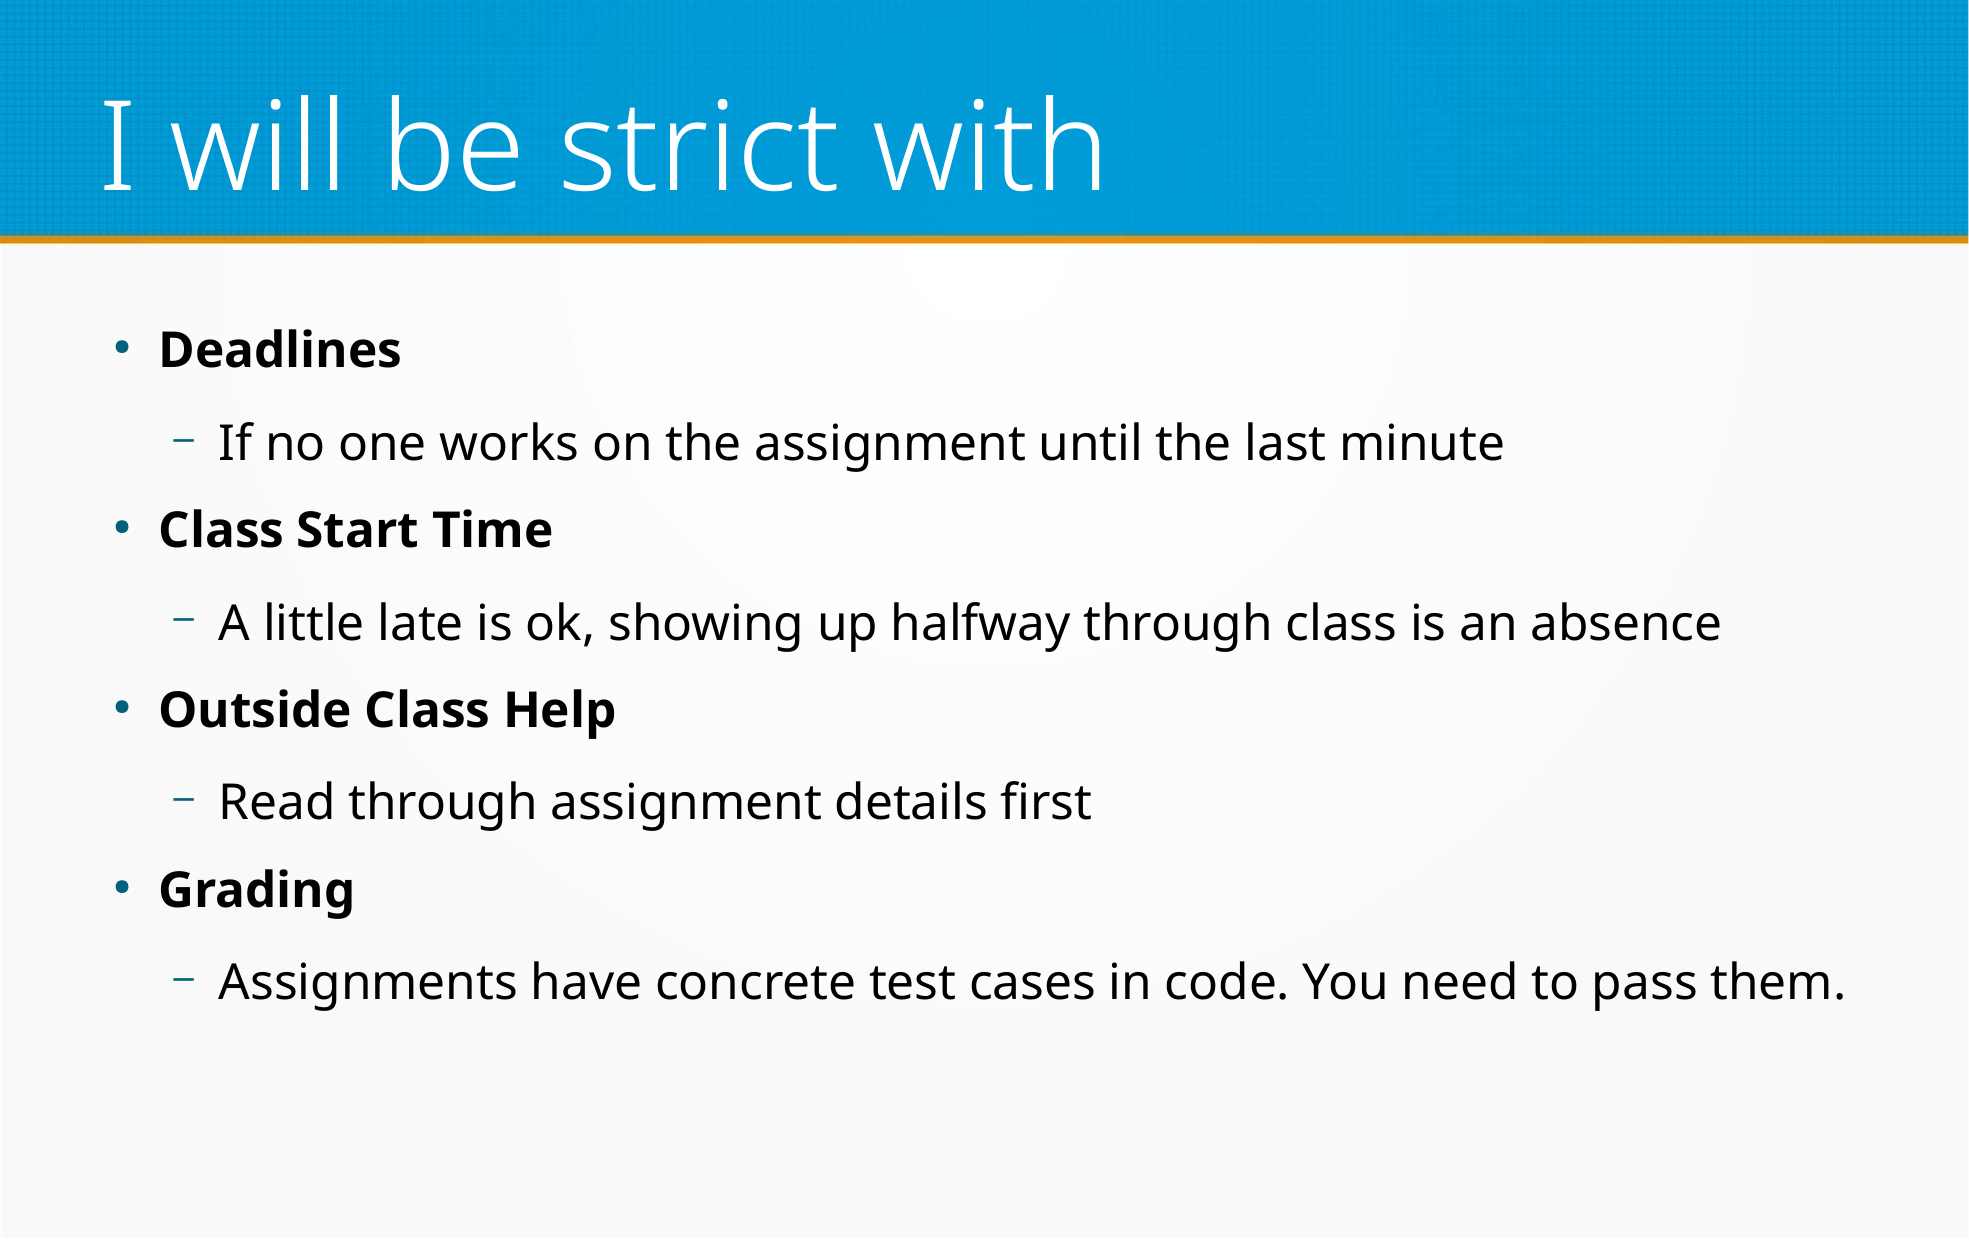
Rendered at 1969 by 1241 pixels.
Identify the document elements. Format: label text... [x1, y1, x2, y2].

picture [0, 233, 1969, 1241]
list Deadlines If no one works on the assignment until the last minute Class Start Time A little late is ok, showing up halfway through class is an absence Outside Class Help Read through assignment details first Grading Assignments have concrete test cases in code. You need to pass them. [98, 315, 1861, 1081]
title I will be strict with [98, 19, 1870, 227]
